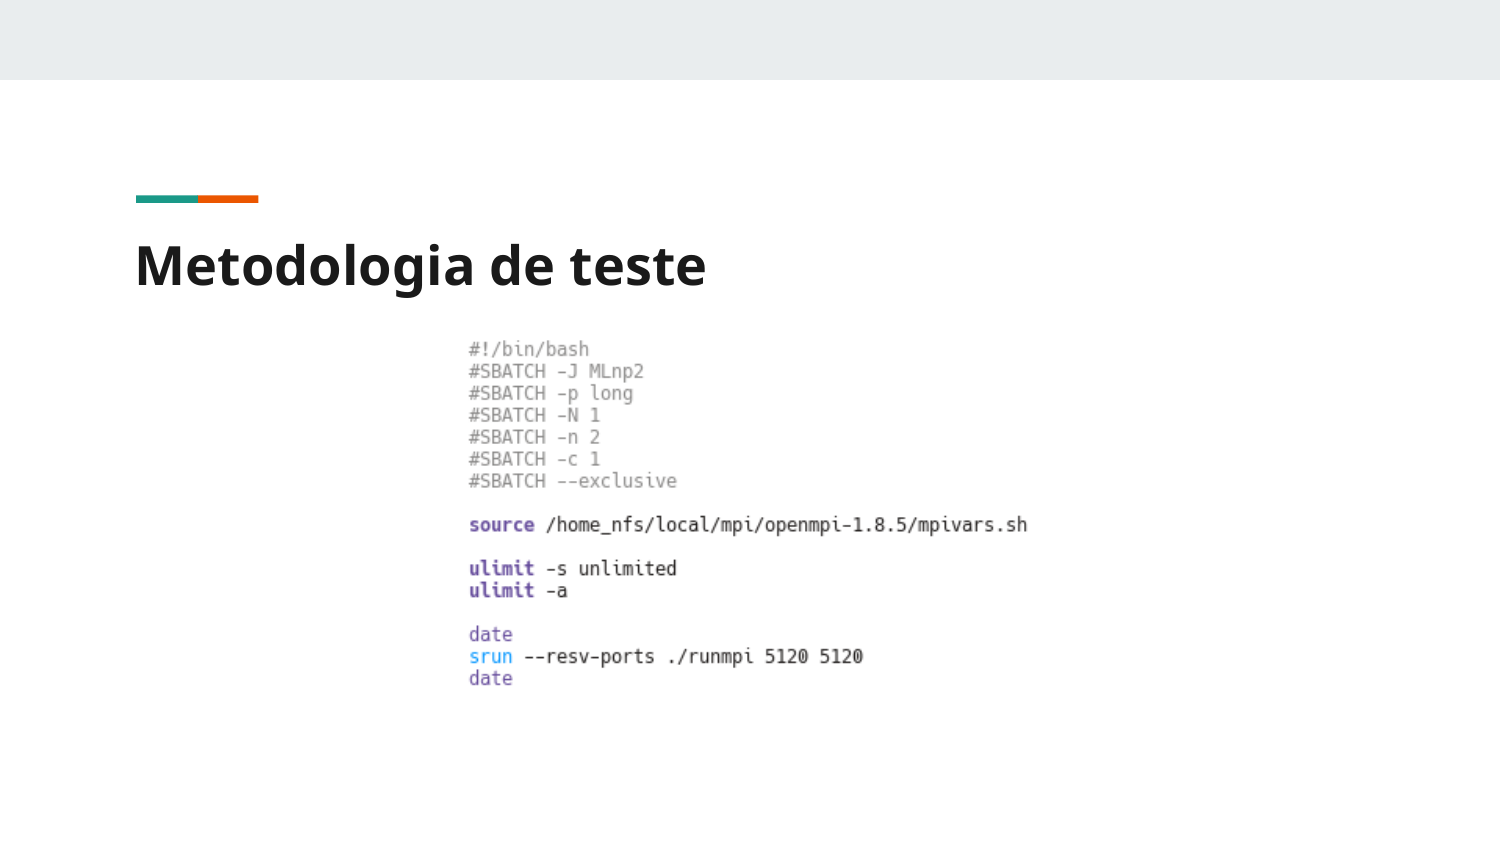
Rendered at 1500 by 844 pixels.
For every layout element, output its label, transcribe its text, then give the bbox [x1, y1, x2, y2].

title Metodologia de teste [119, 216, 1381, 305]
picture [466, 339, 1034, 691]
